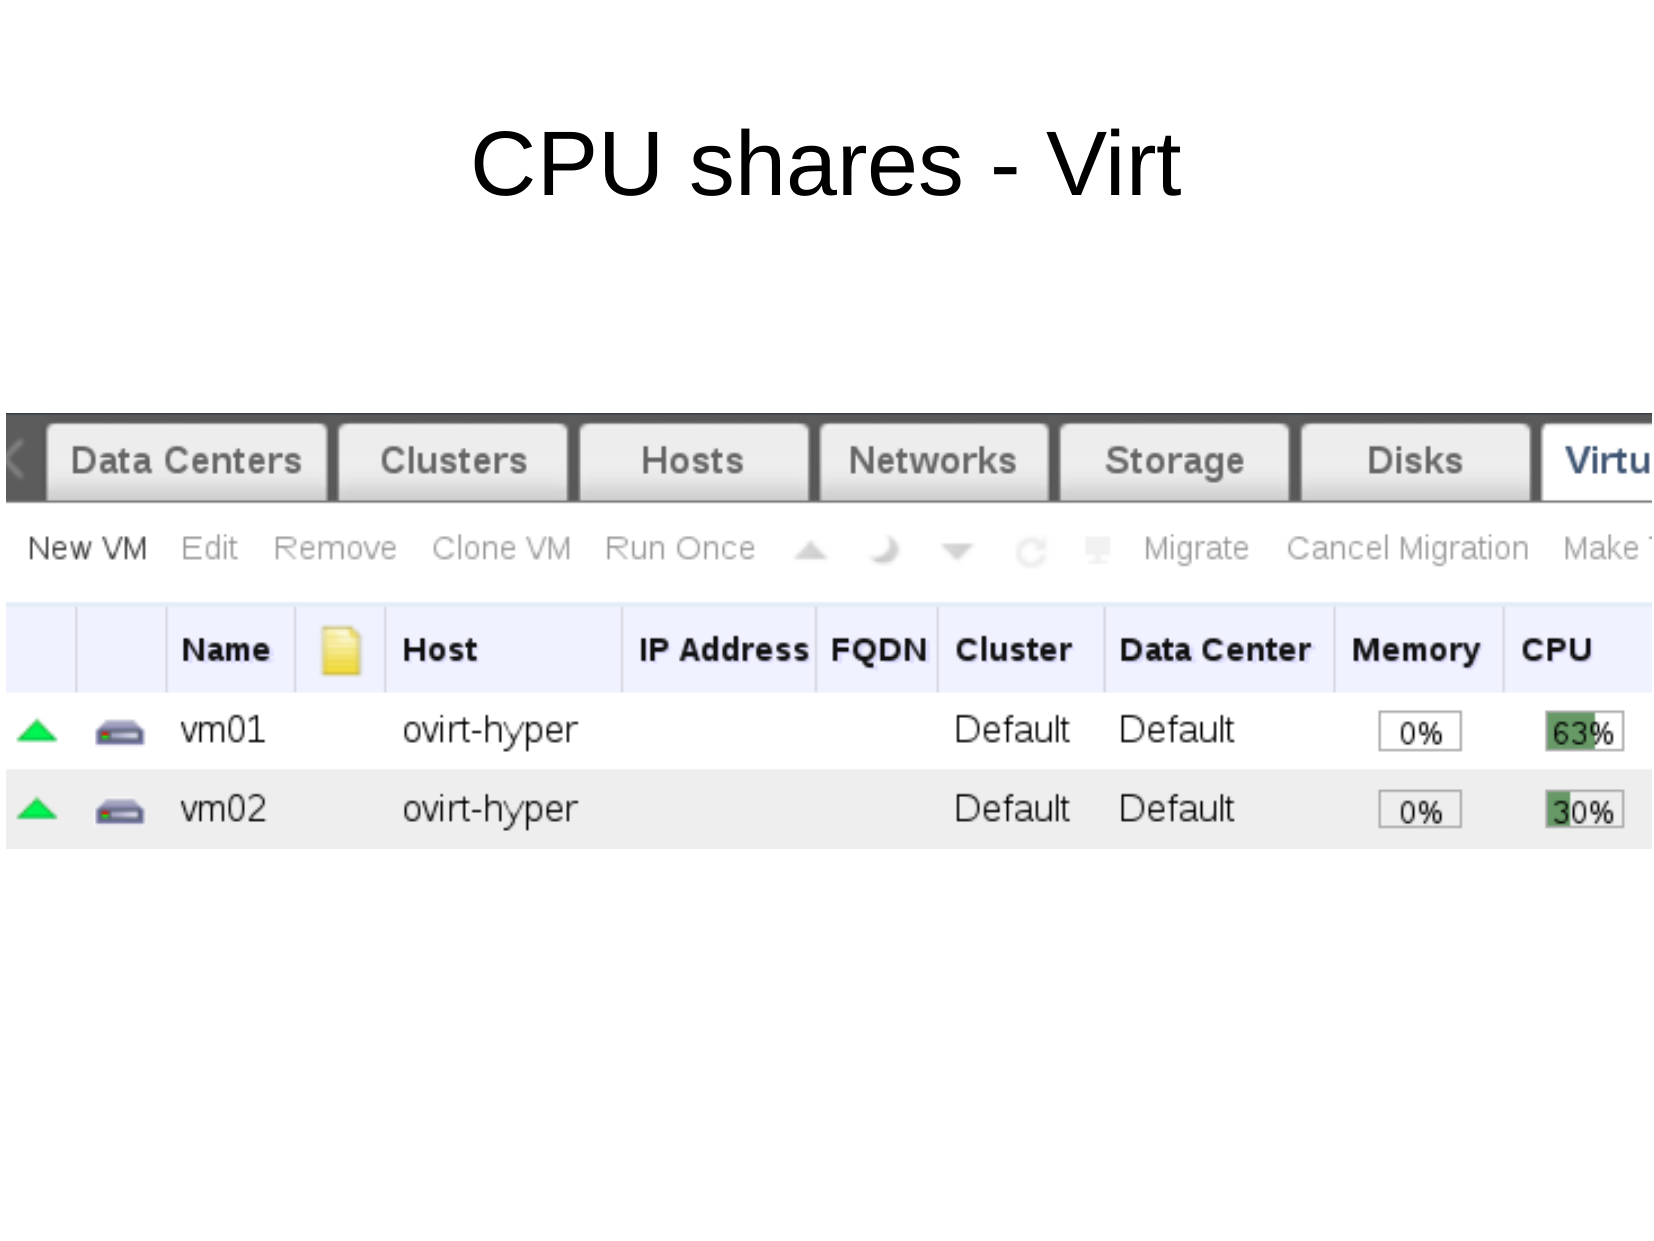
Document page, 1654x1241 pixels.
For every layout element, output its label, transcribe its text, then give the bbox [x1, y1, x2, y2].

title CPU shares - Virt [82, 87, 1571, 239]
picture [6, 413, 1652, 849]
